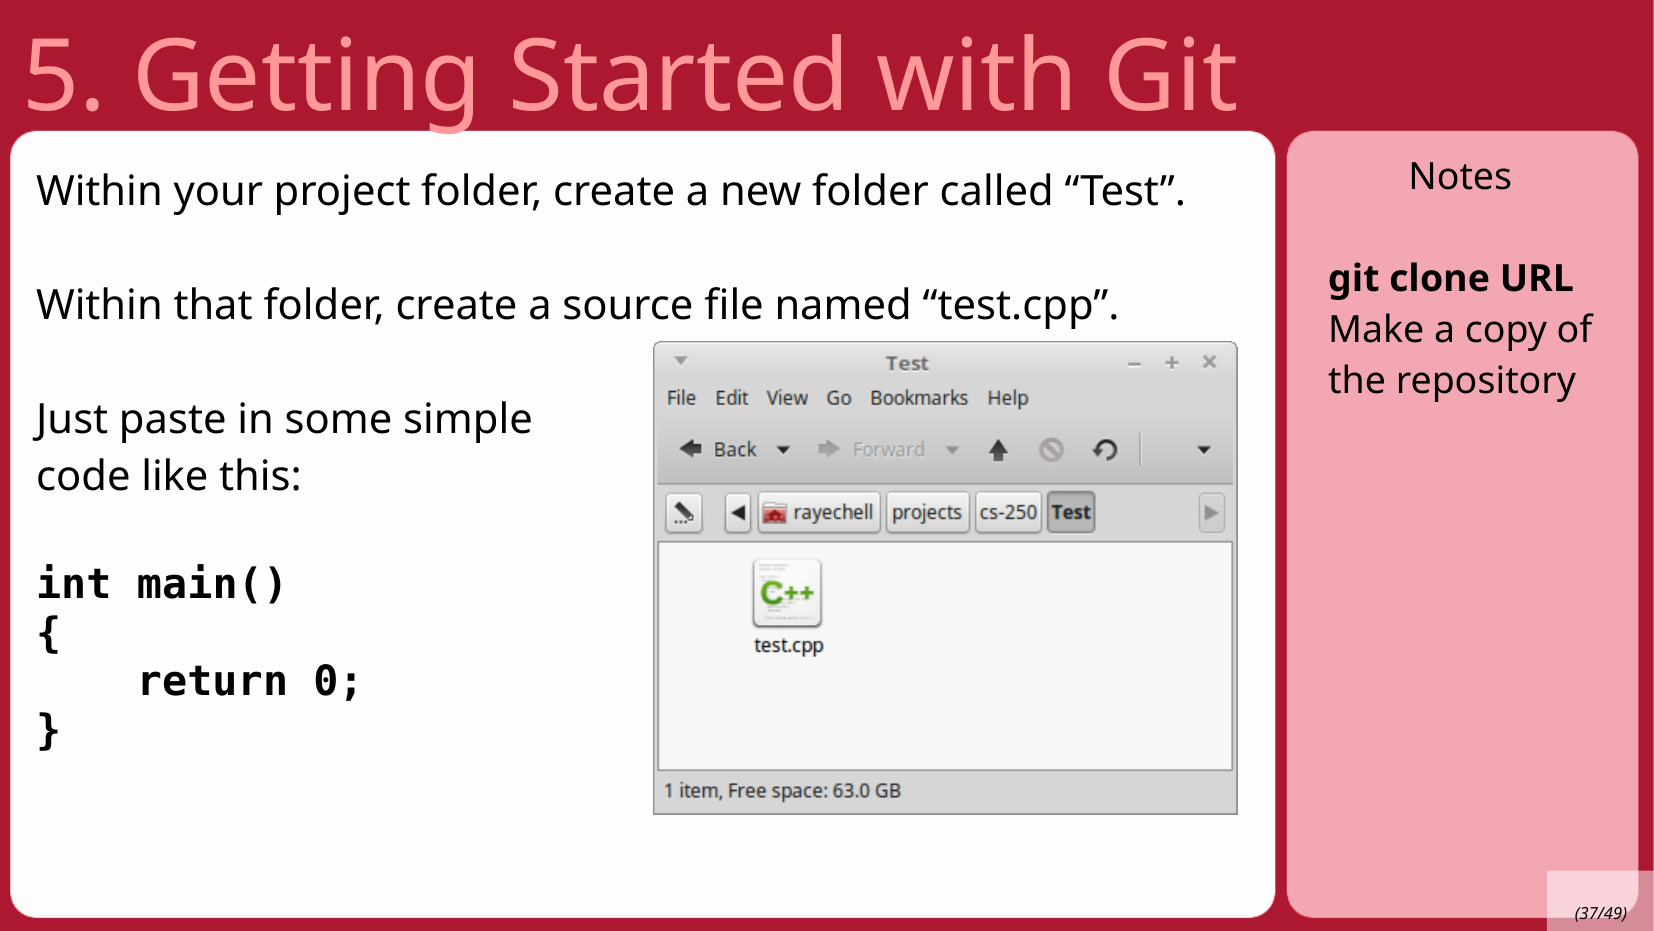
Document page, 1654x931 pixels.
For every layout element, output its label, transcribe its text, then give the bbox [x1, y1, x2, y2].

text_box (<number>/49) [1546, 877, 1654, 931]
title 5. Getting Started with Git [22, 7, 1511, 136]
picture [0, 0, 1654, 931]
text_box Notes git clone URL Make a copy of the repository [1290, 141, 1631, 419]
text_box Within your project folder, create a new folder called “Test”. Within that folder, create a source file named “test.cpp”. Just paste in some simple code like this: int main() { return 0; } [35, 161, 1248, 732]
